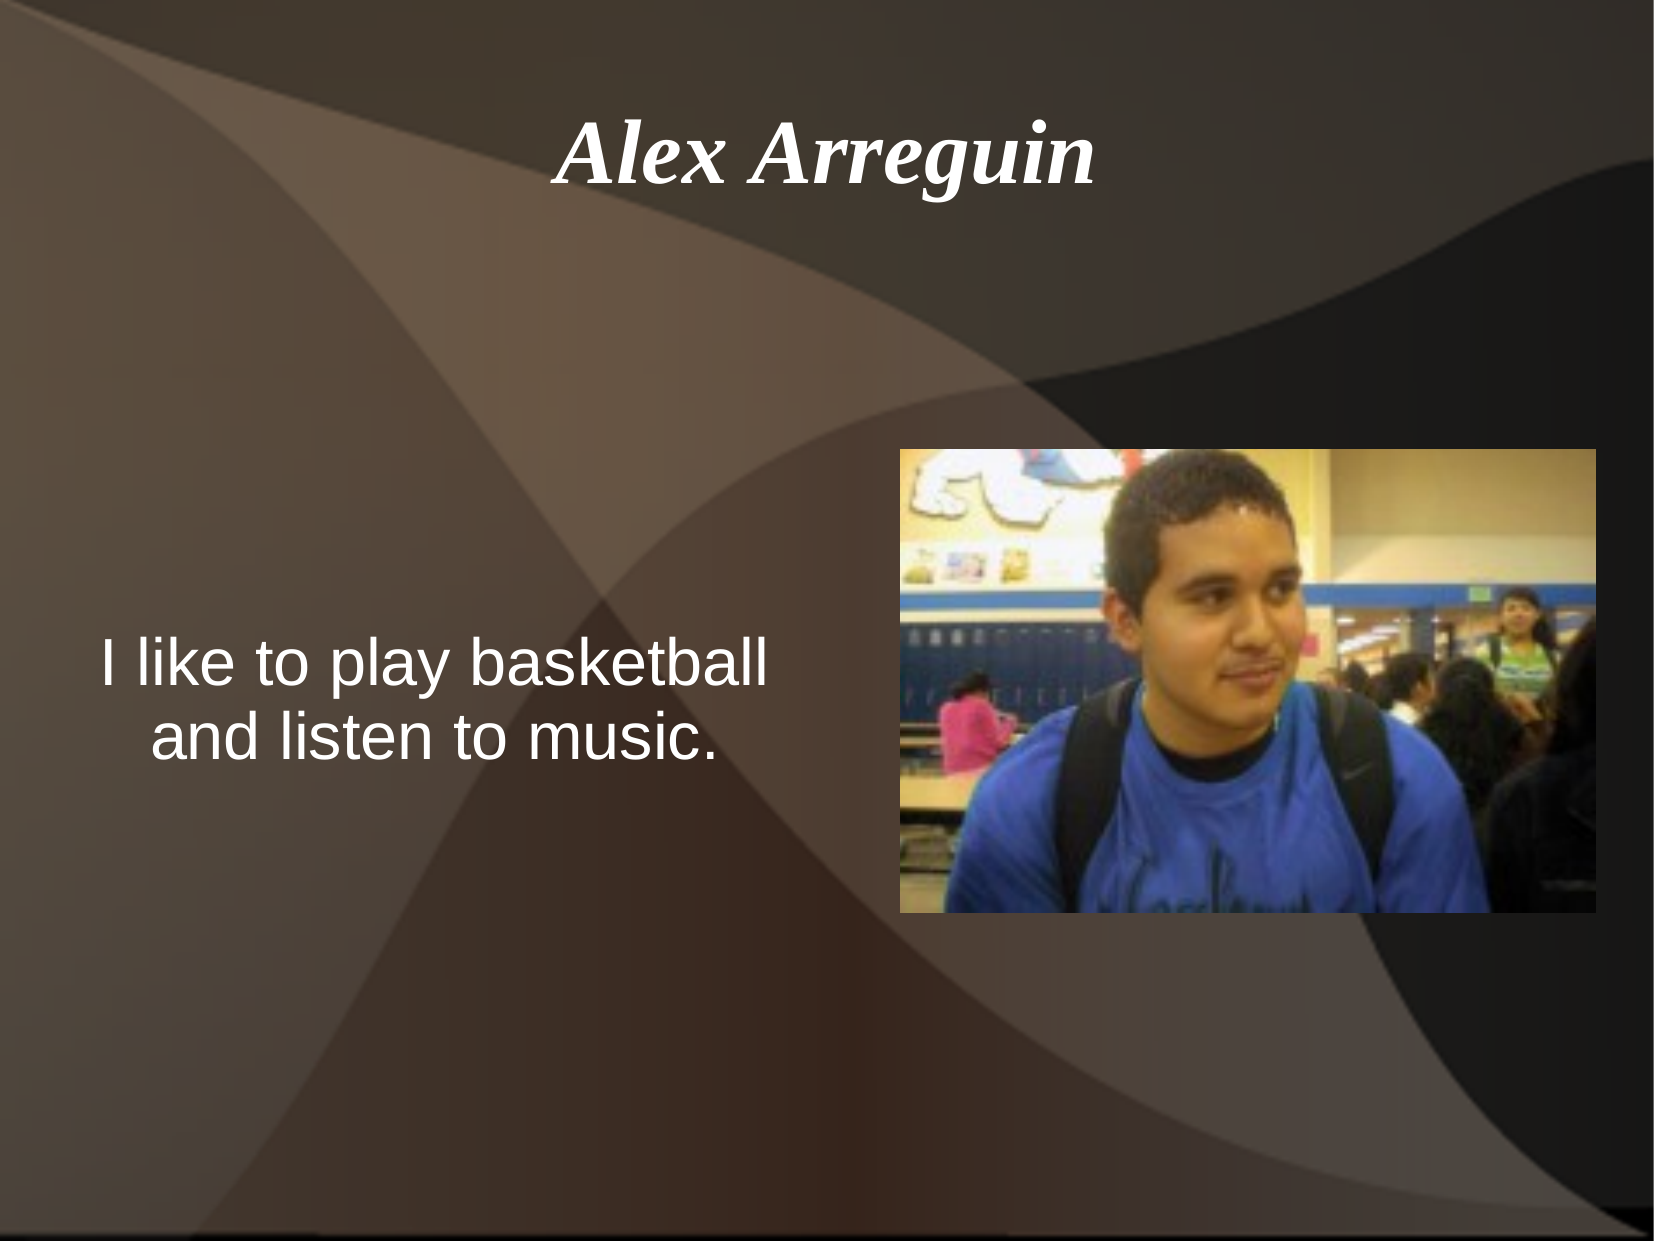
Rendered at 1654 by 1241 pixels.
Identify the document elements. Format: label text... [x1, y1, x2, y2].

subtitle I like to play basketball and listen to music. [82, 297, 788, 1102]
title Alex Arreguin [82, 56, 1571, 250]
picture [0, 0, 1654, 1241]
